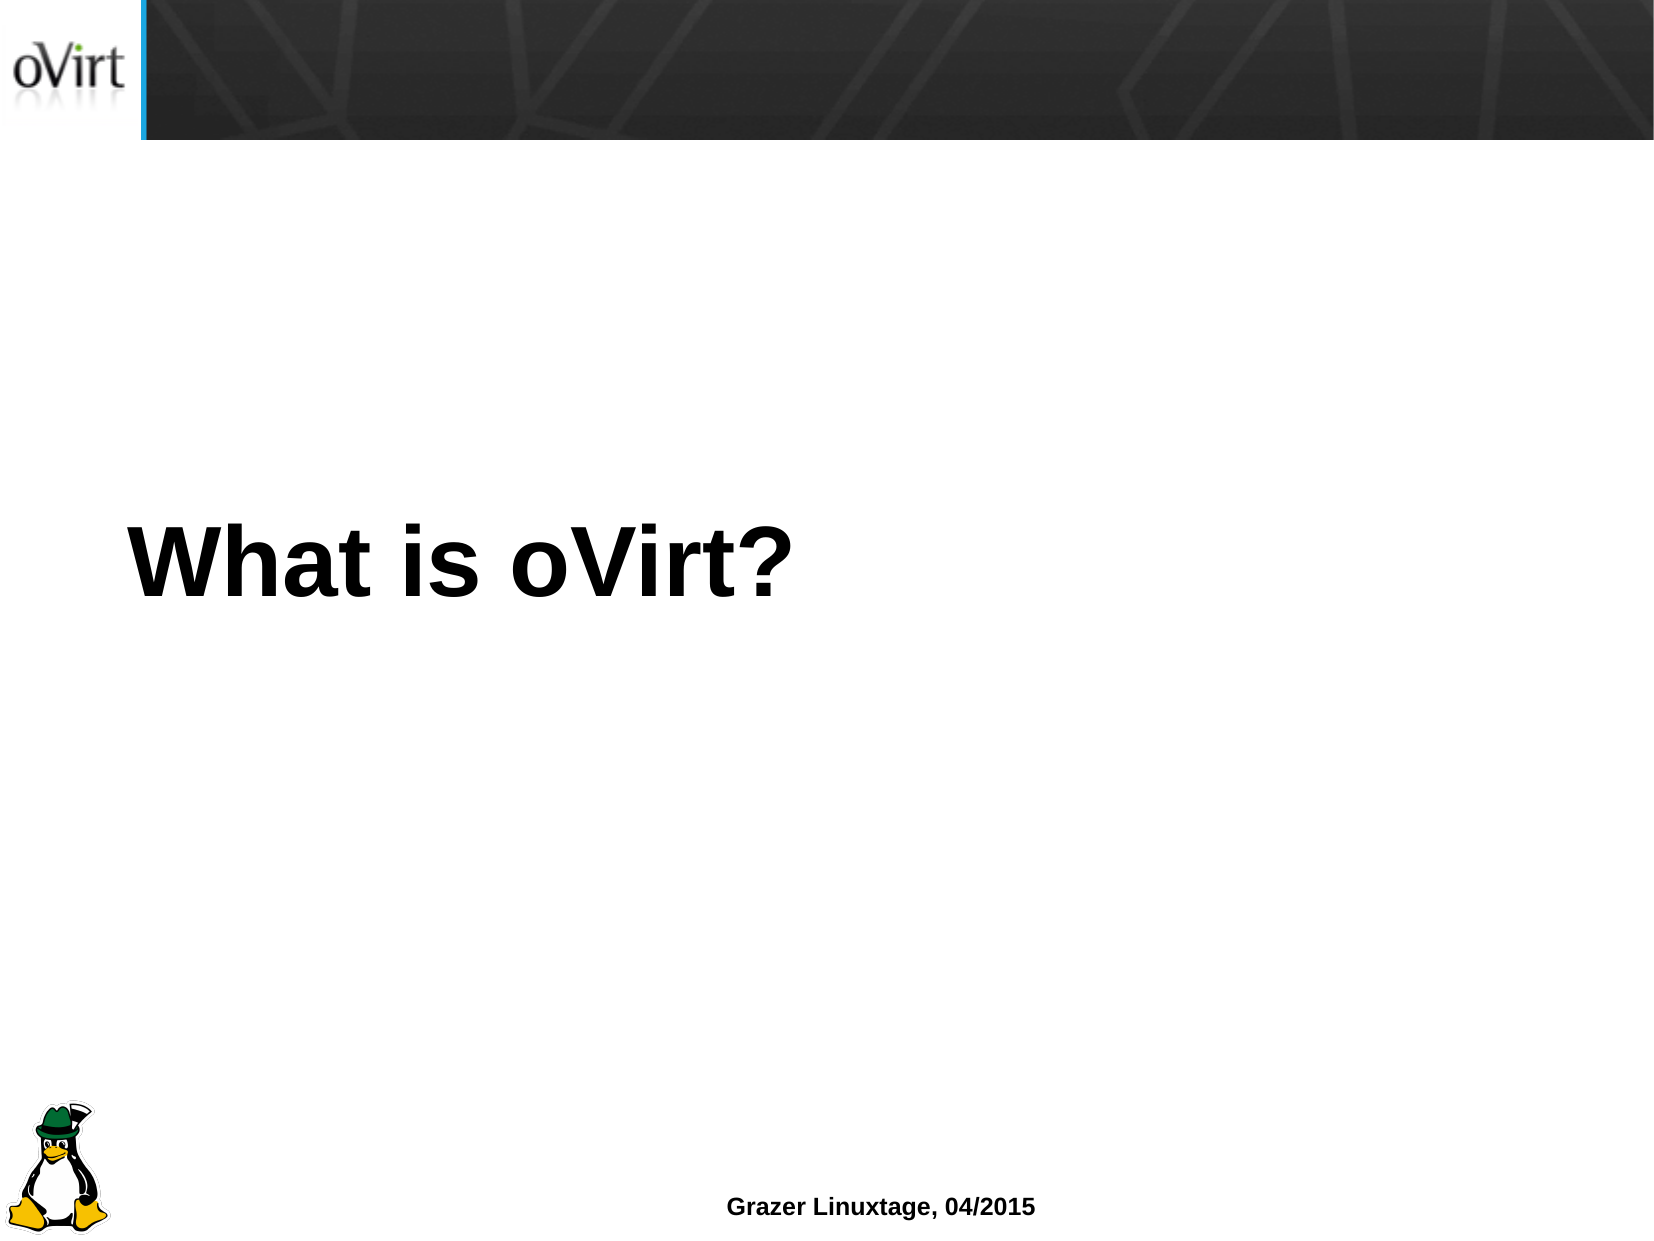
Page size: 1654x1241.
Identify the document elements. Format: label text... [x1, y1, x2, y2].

picture [0, 0, 1654, 140]
picture [5, 1100, 111, 1235]
text_box What is oVirt? [112, 498, 1549, 737]
